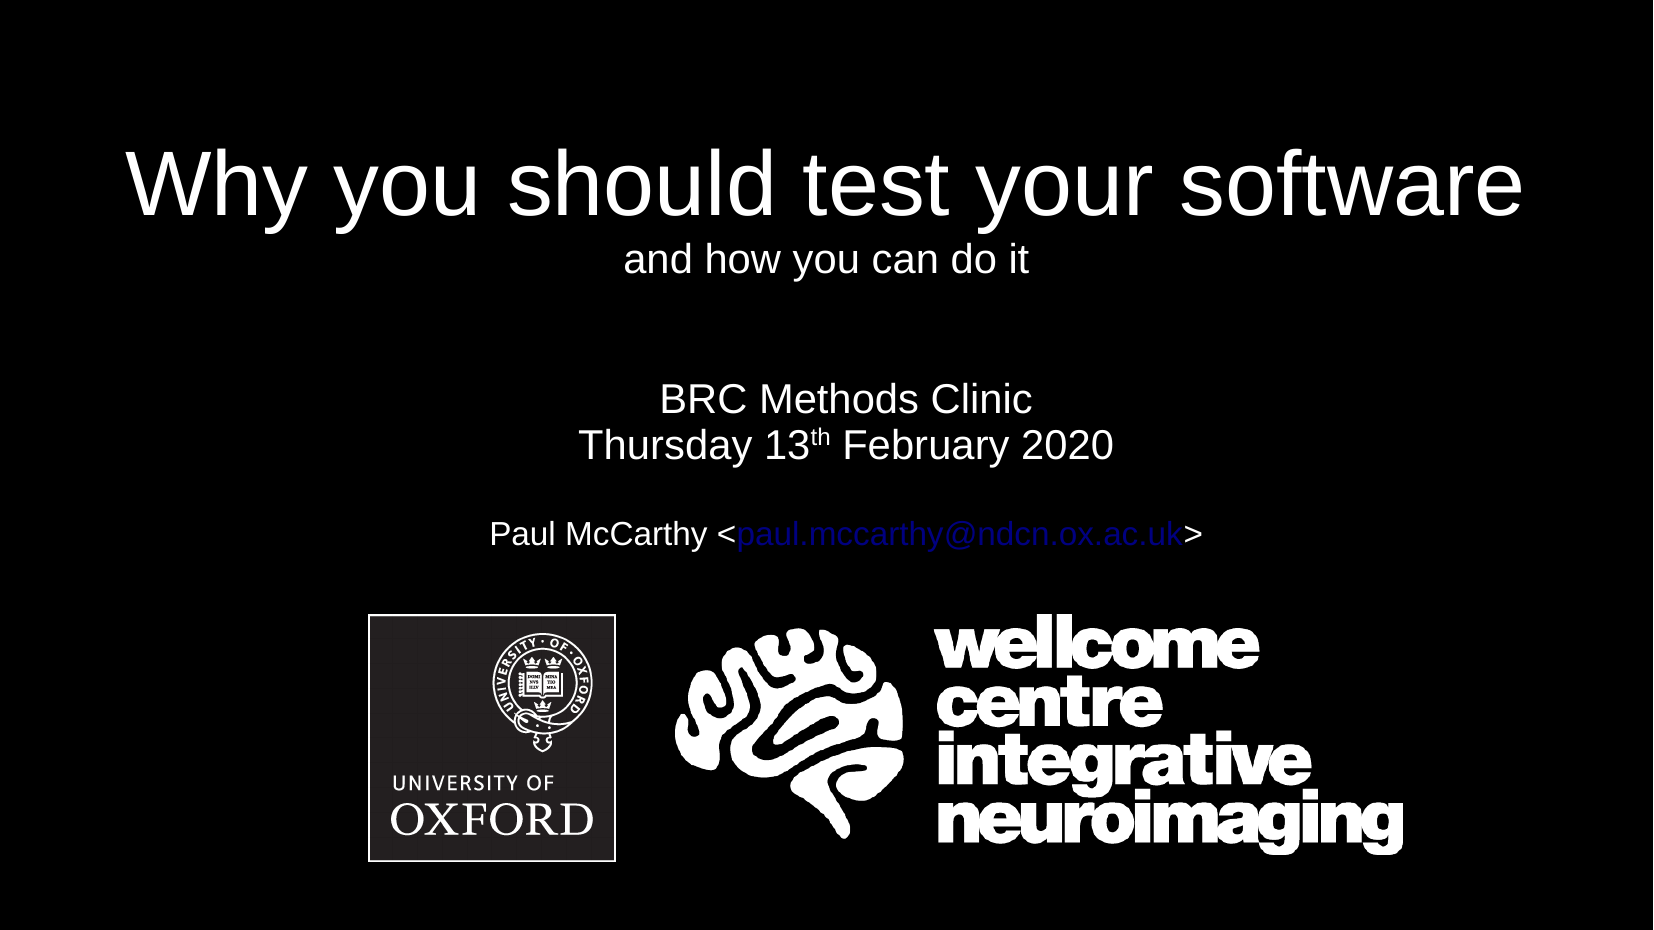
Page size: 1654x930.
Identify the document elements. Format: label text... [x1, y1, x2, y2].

picture [675, 614, 1403, 856]
subtitle BRC Methods Clinic Thursday 13th February 2020 Paul McCarthy <paul.mccarthy@ndcn.ox.ac.uk> [102, 375, 1591, 554]
picture [368, 614, 616, 862]
title Why you should test your software and how you can do it [82, 129, 1571, 285]
